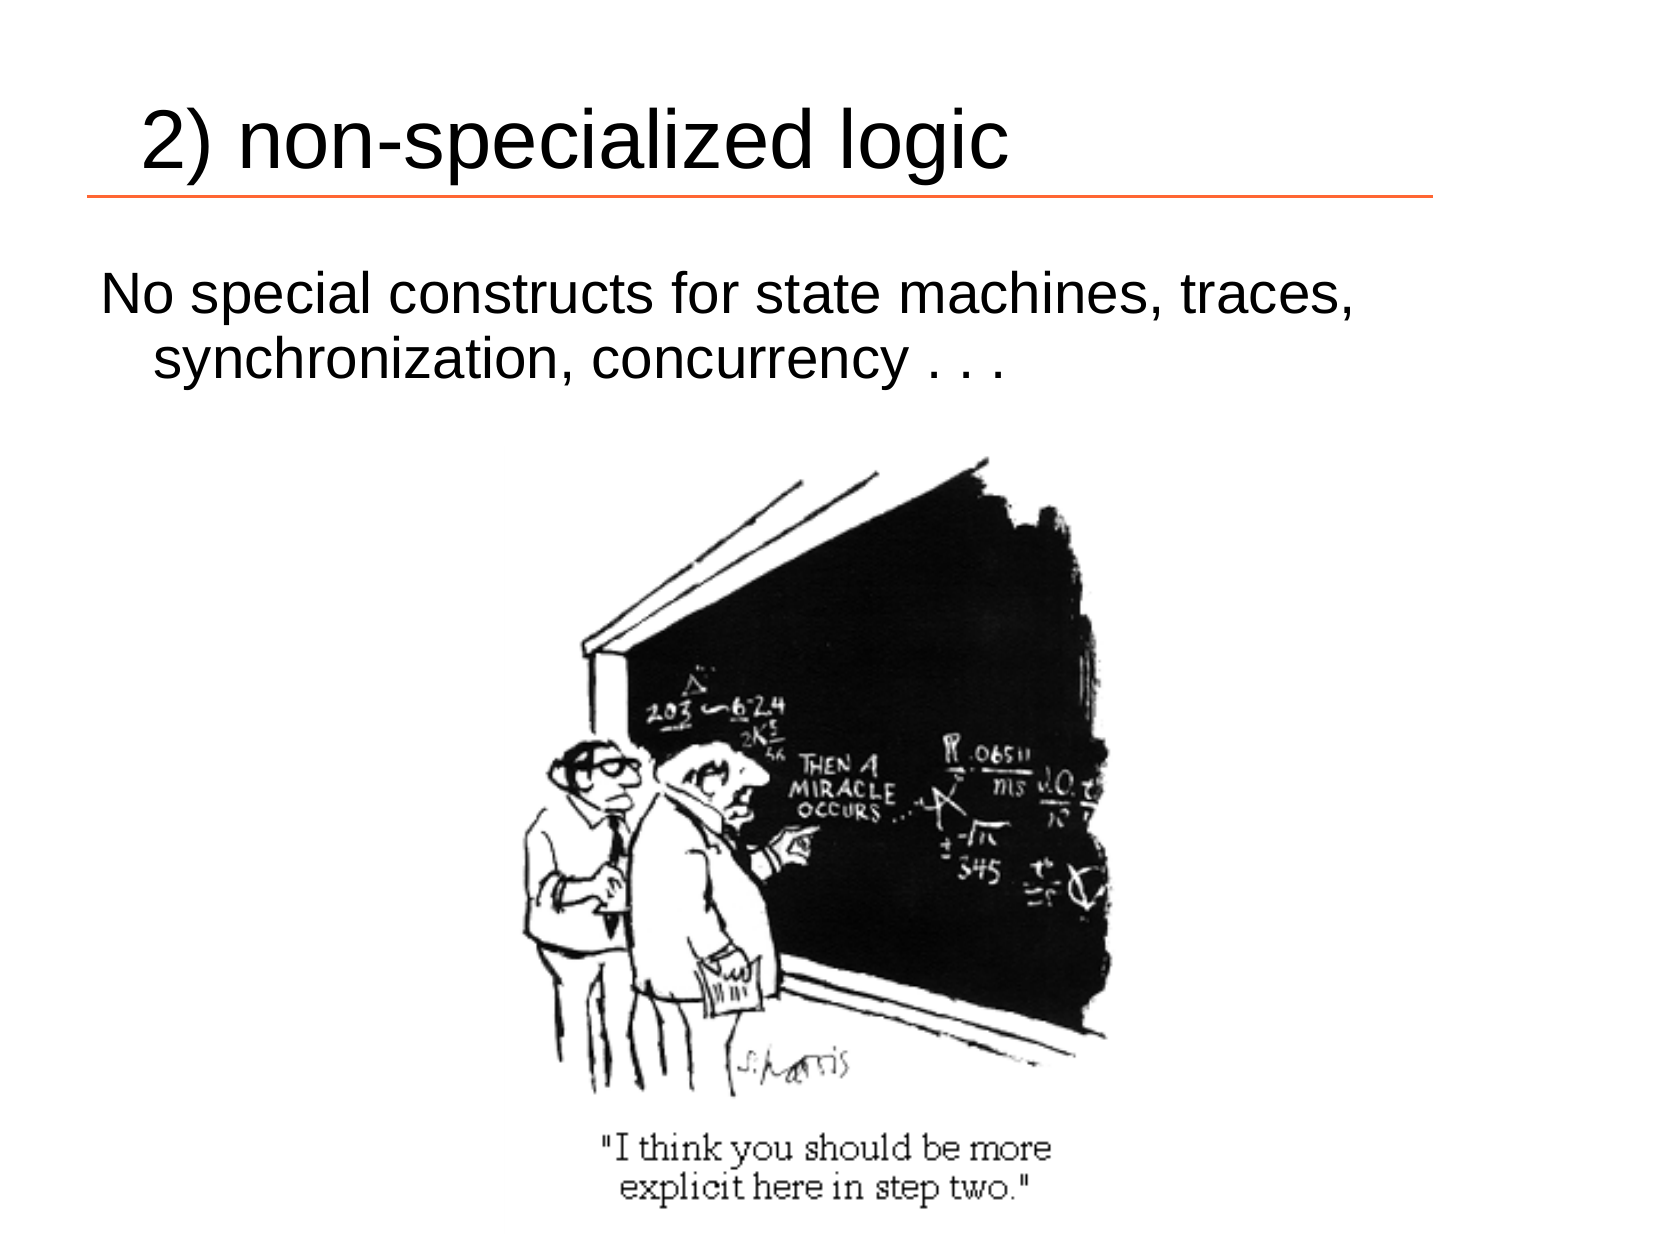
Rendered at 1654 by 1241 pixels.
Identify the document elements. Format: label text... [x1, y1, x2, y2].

list No special constructs for state machines, traces, synchronization, concurrency . . . [82, 260, 1571, 1120]
title 2) non-specialized logic [140, 86, 1603, 192]
picture [503, 446, 1131, 1234]
